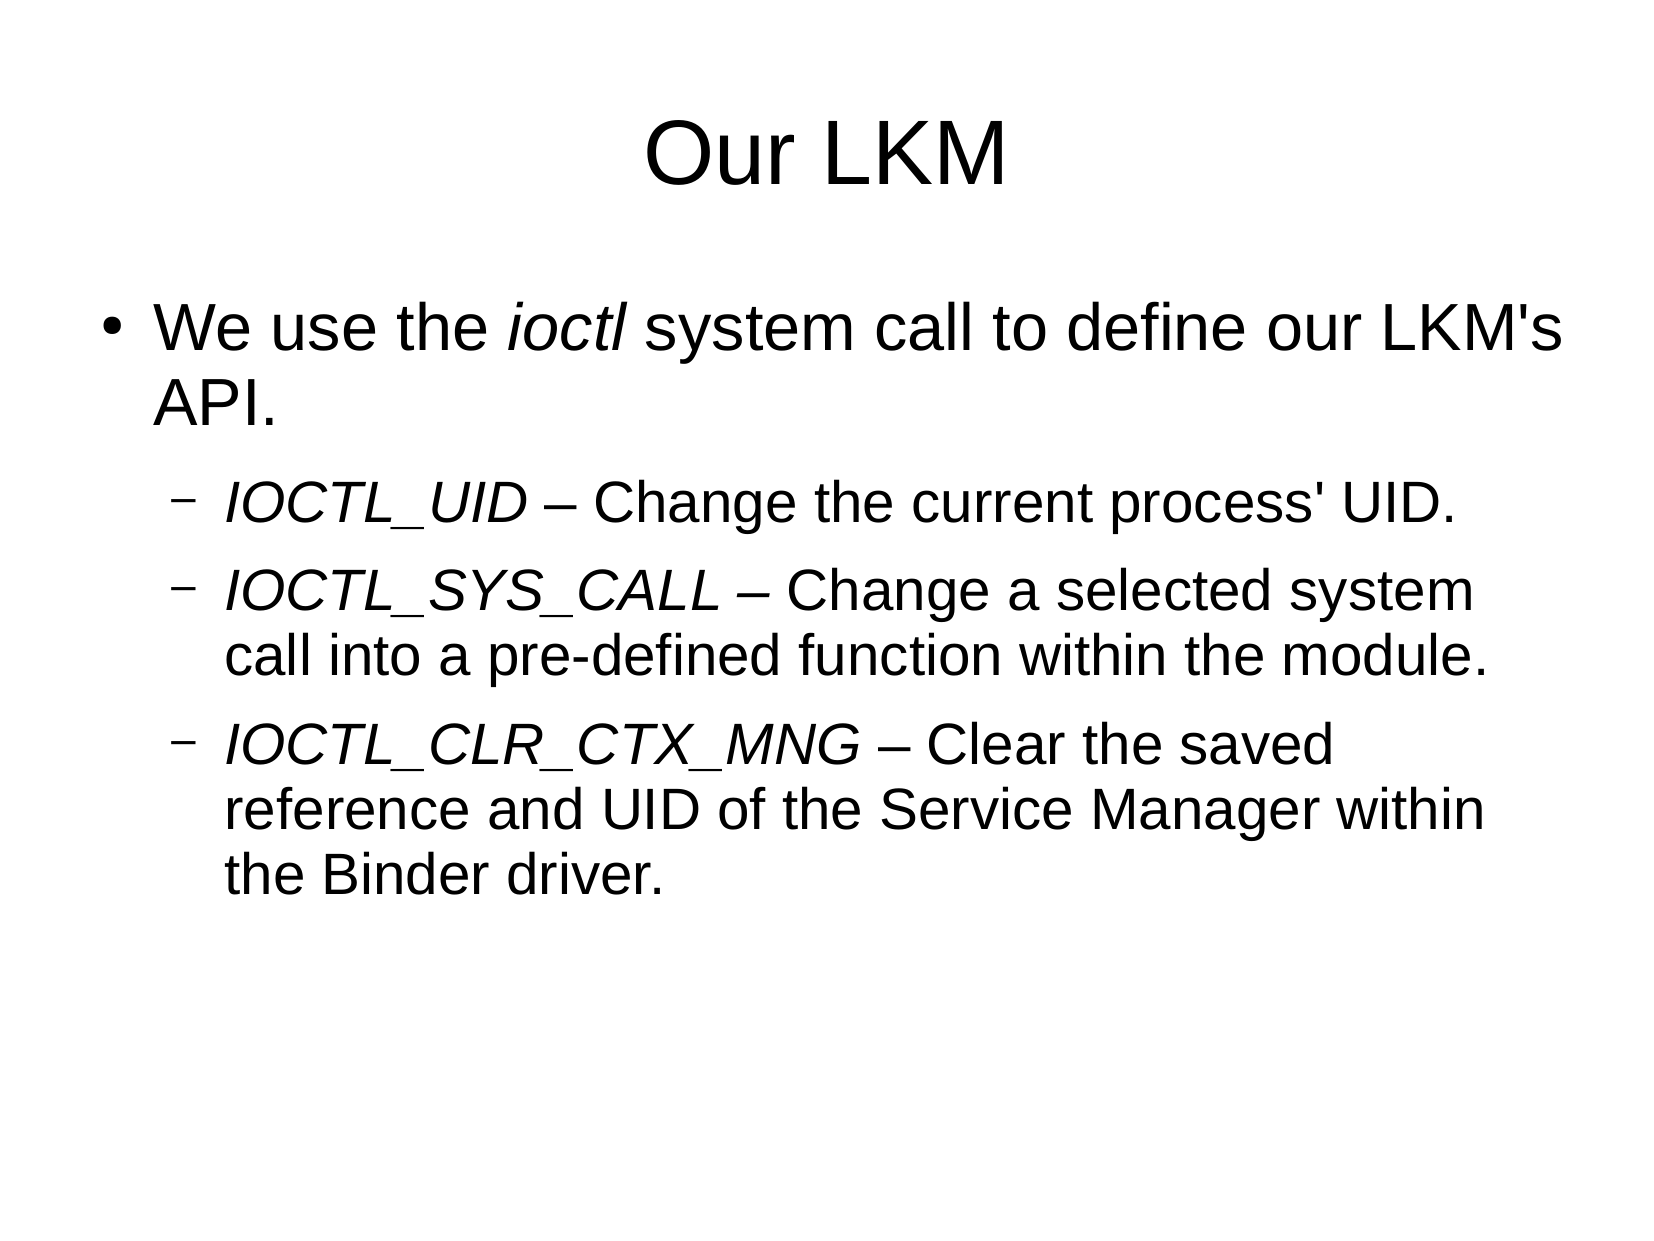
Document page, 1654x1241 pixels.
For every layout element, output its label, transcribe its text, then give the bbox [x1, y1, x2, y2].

list We use the ioctl system call to define our LKM's API. IOCTL_UID – Change the current process' UID. IOCTL_SYS_CALL – Change a selected system call into a pre-defined function within the module. IOCTL_CLR_CTX_MNG – Clear the saved reference and UID of the Service Manager within the Binder driver. [82, 290, 1571, 1010]
title Our LKM [82, 49, 1571, 257]
